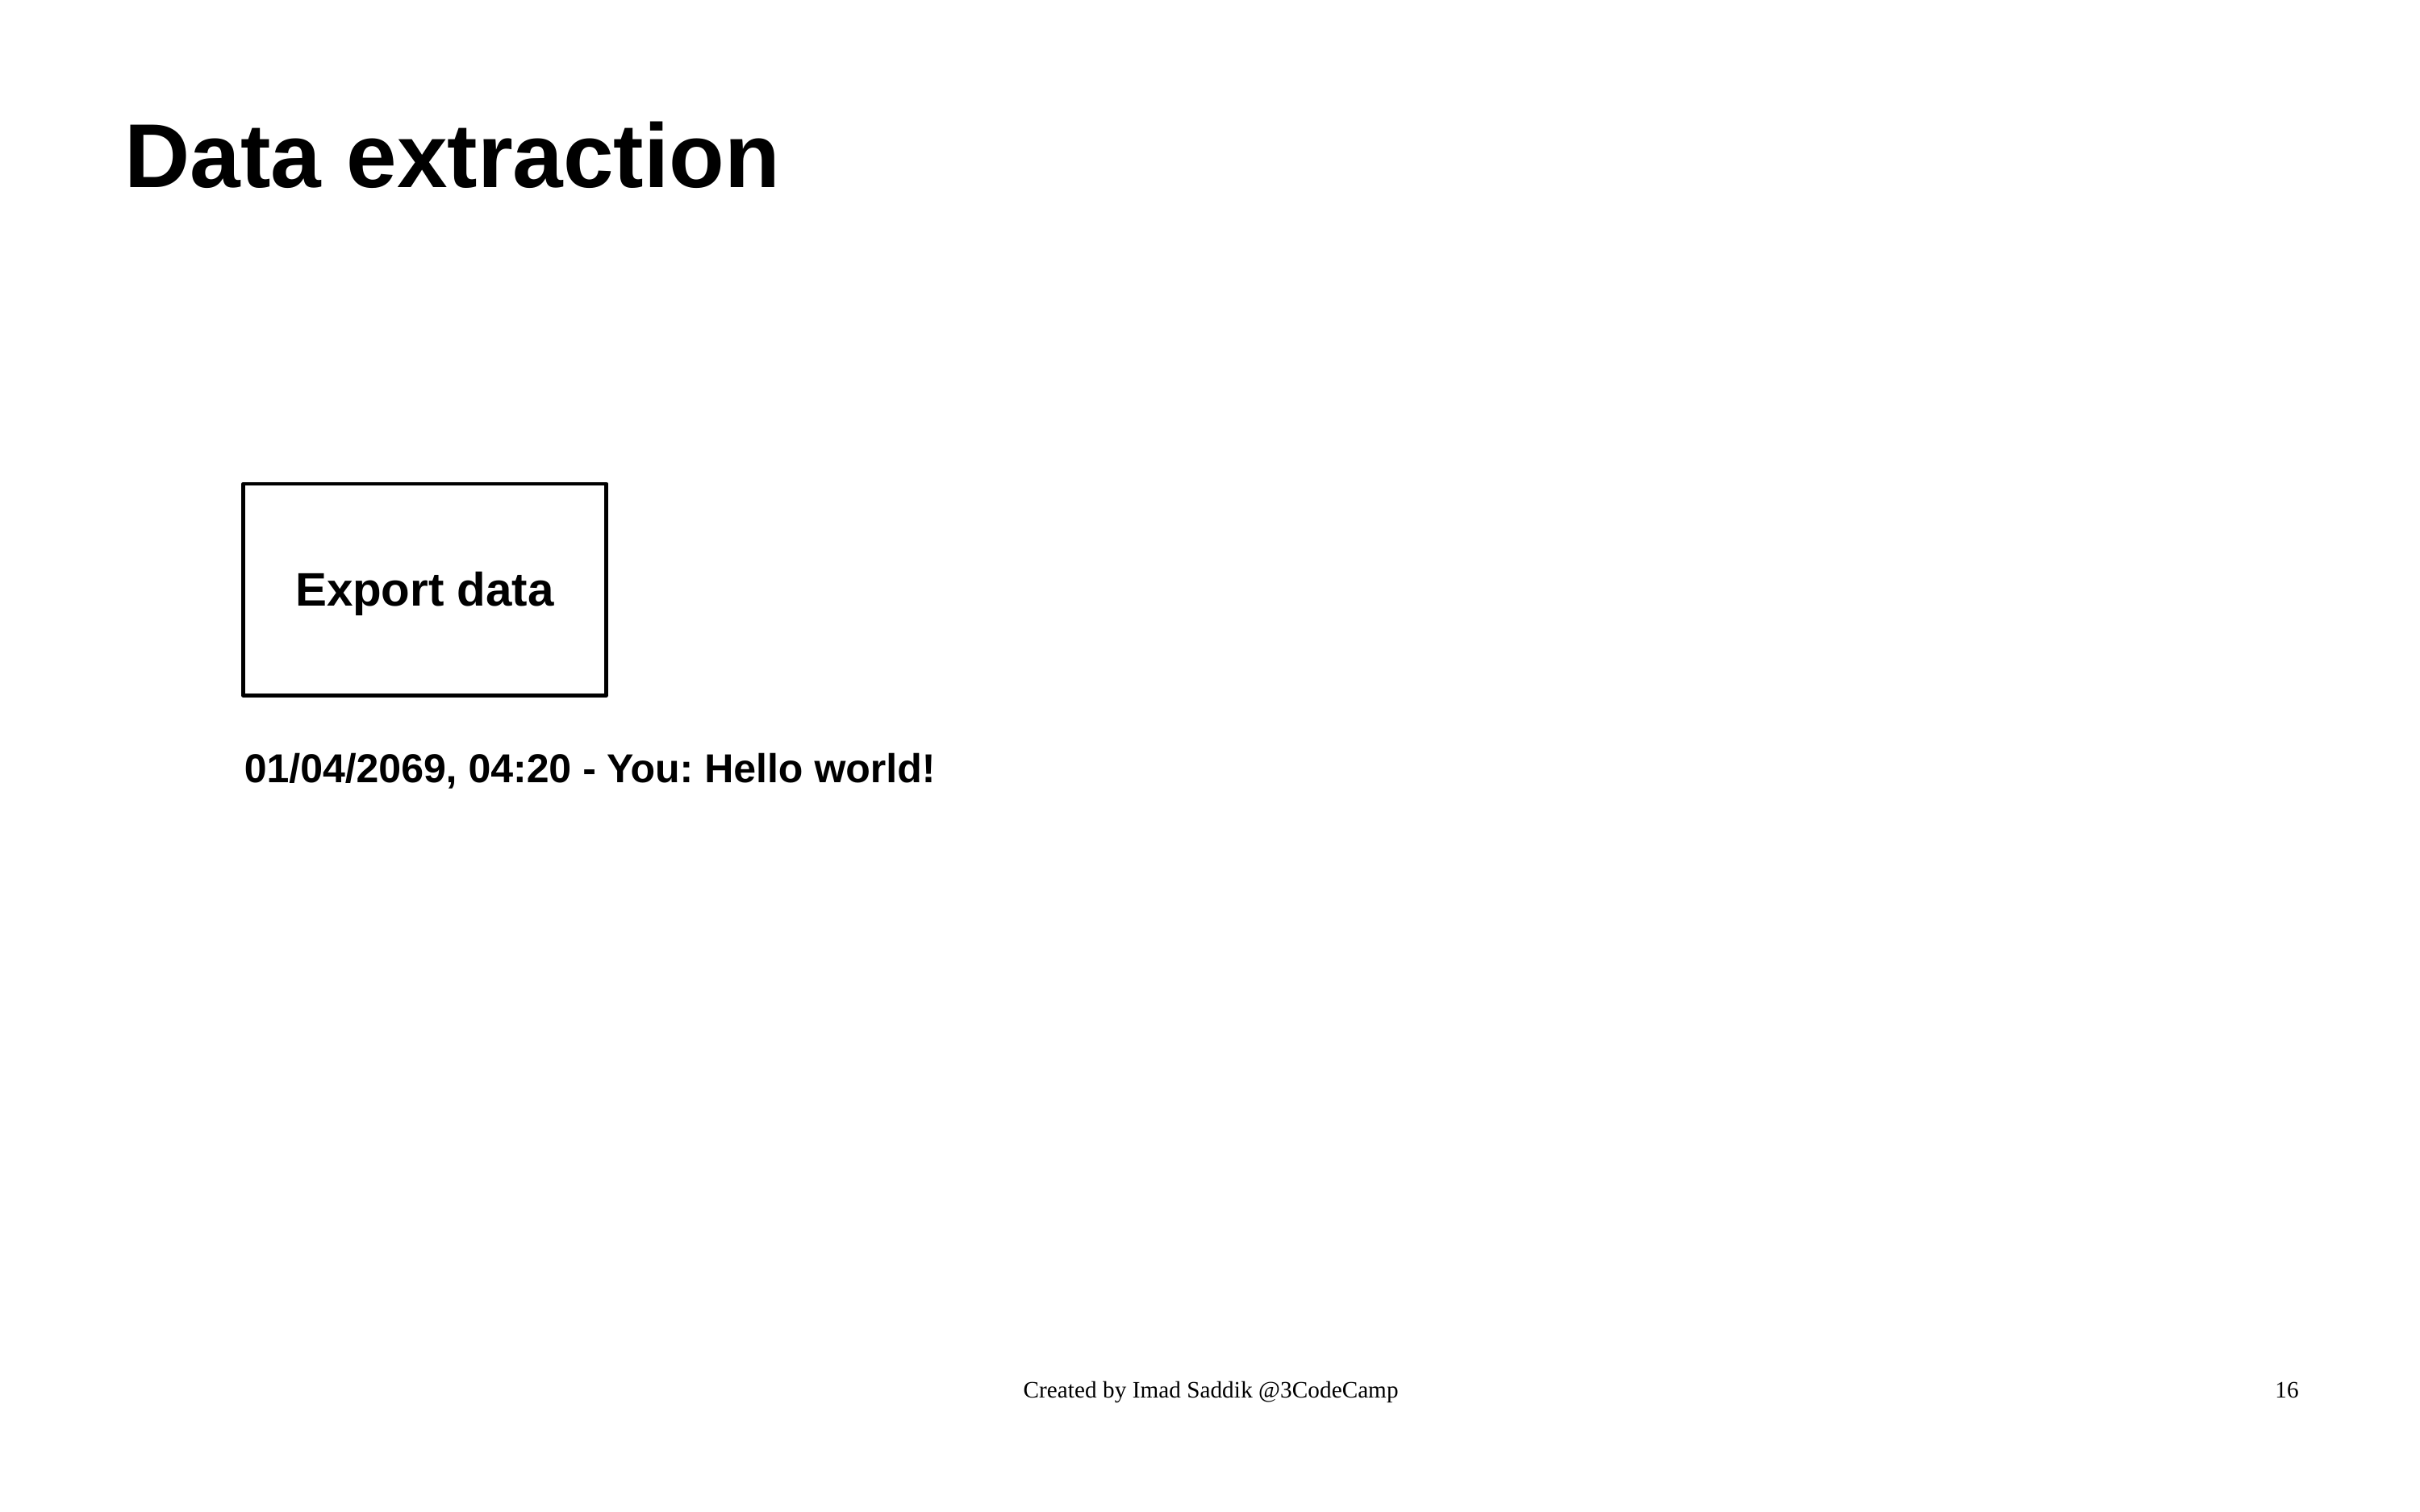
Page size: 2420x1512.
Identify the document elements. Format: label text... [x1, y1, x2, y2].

text_box 01/04/2069, 04:20 - You: Hello world! [232, 718, 969, 809]
text_box Export data [273, 557, 577, 623]
text_box Data extraction [112, 61, 1194, 251]
